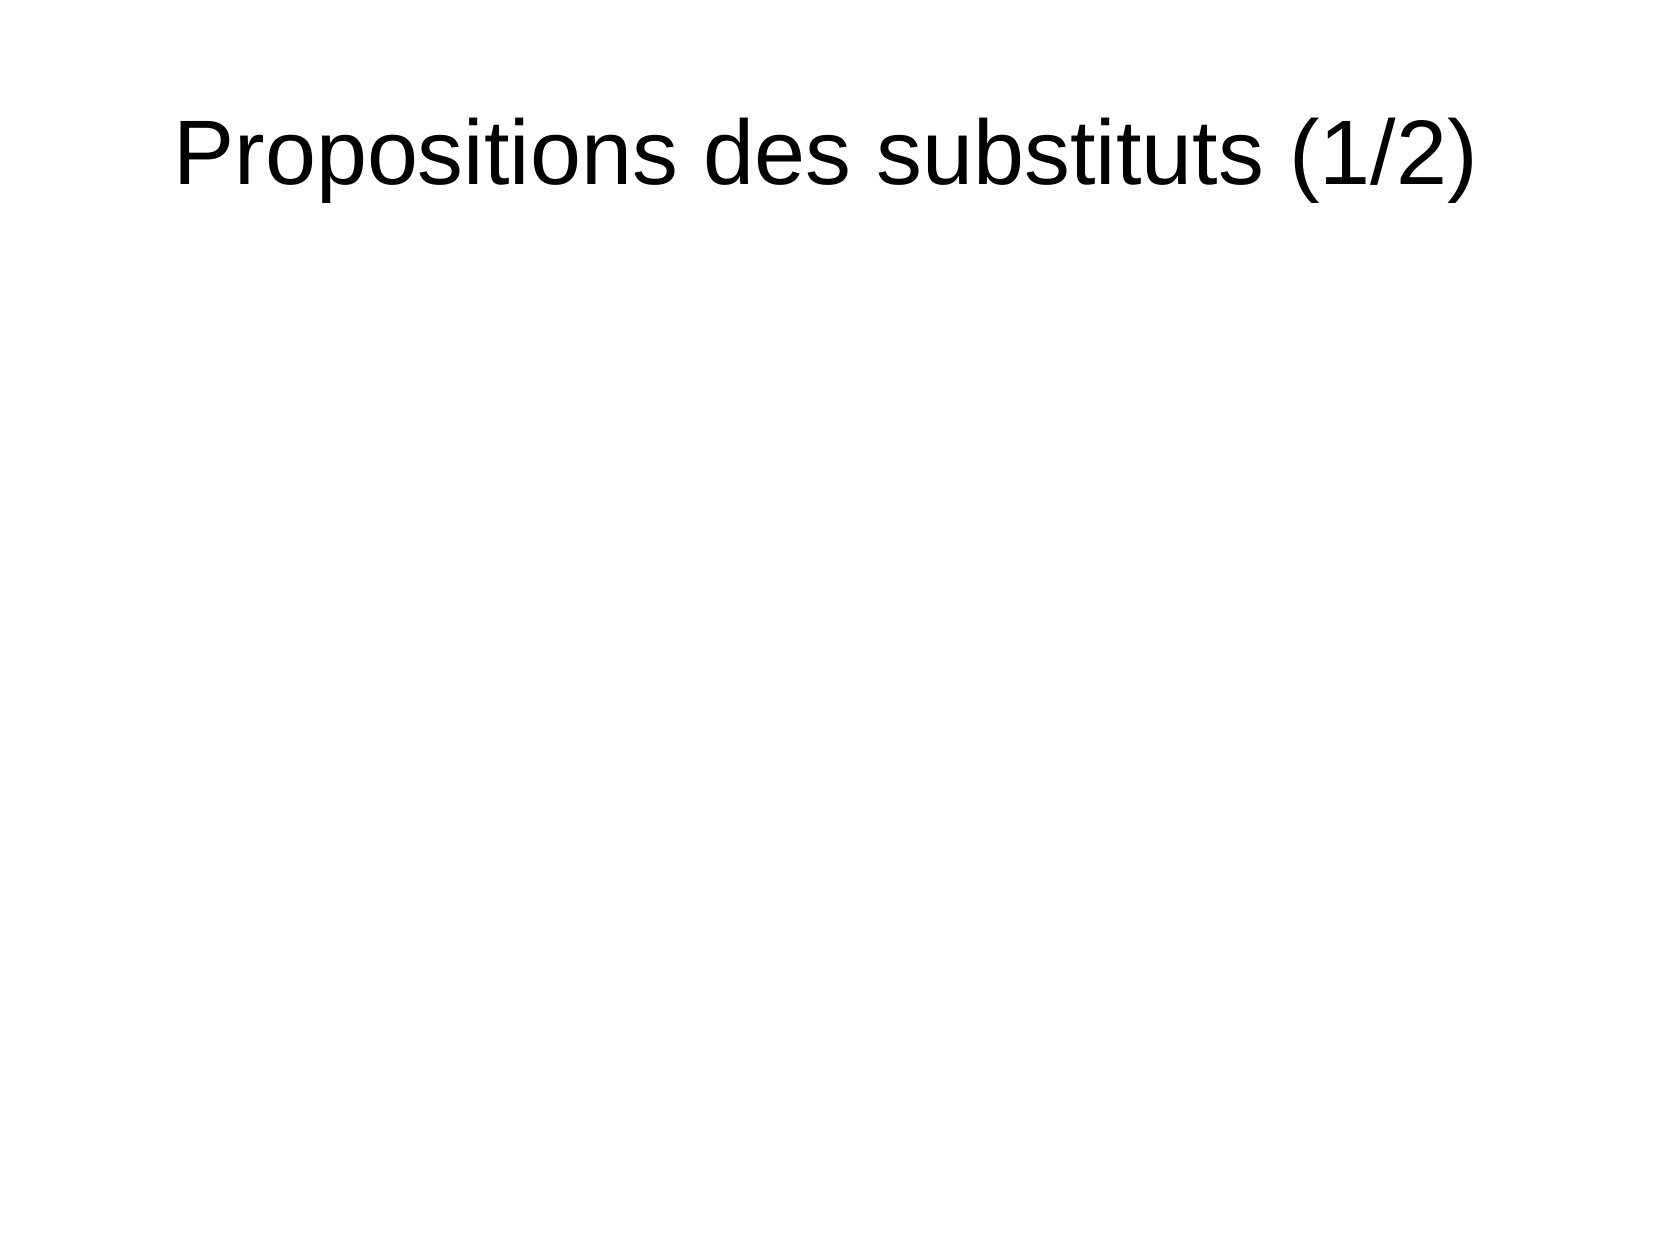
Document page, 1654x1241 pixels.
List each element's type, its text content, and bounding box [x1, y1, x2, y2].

title Propositions des substituts (1/2) [82, 49, 1571, 257]
